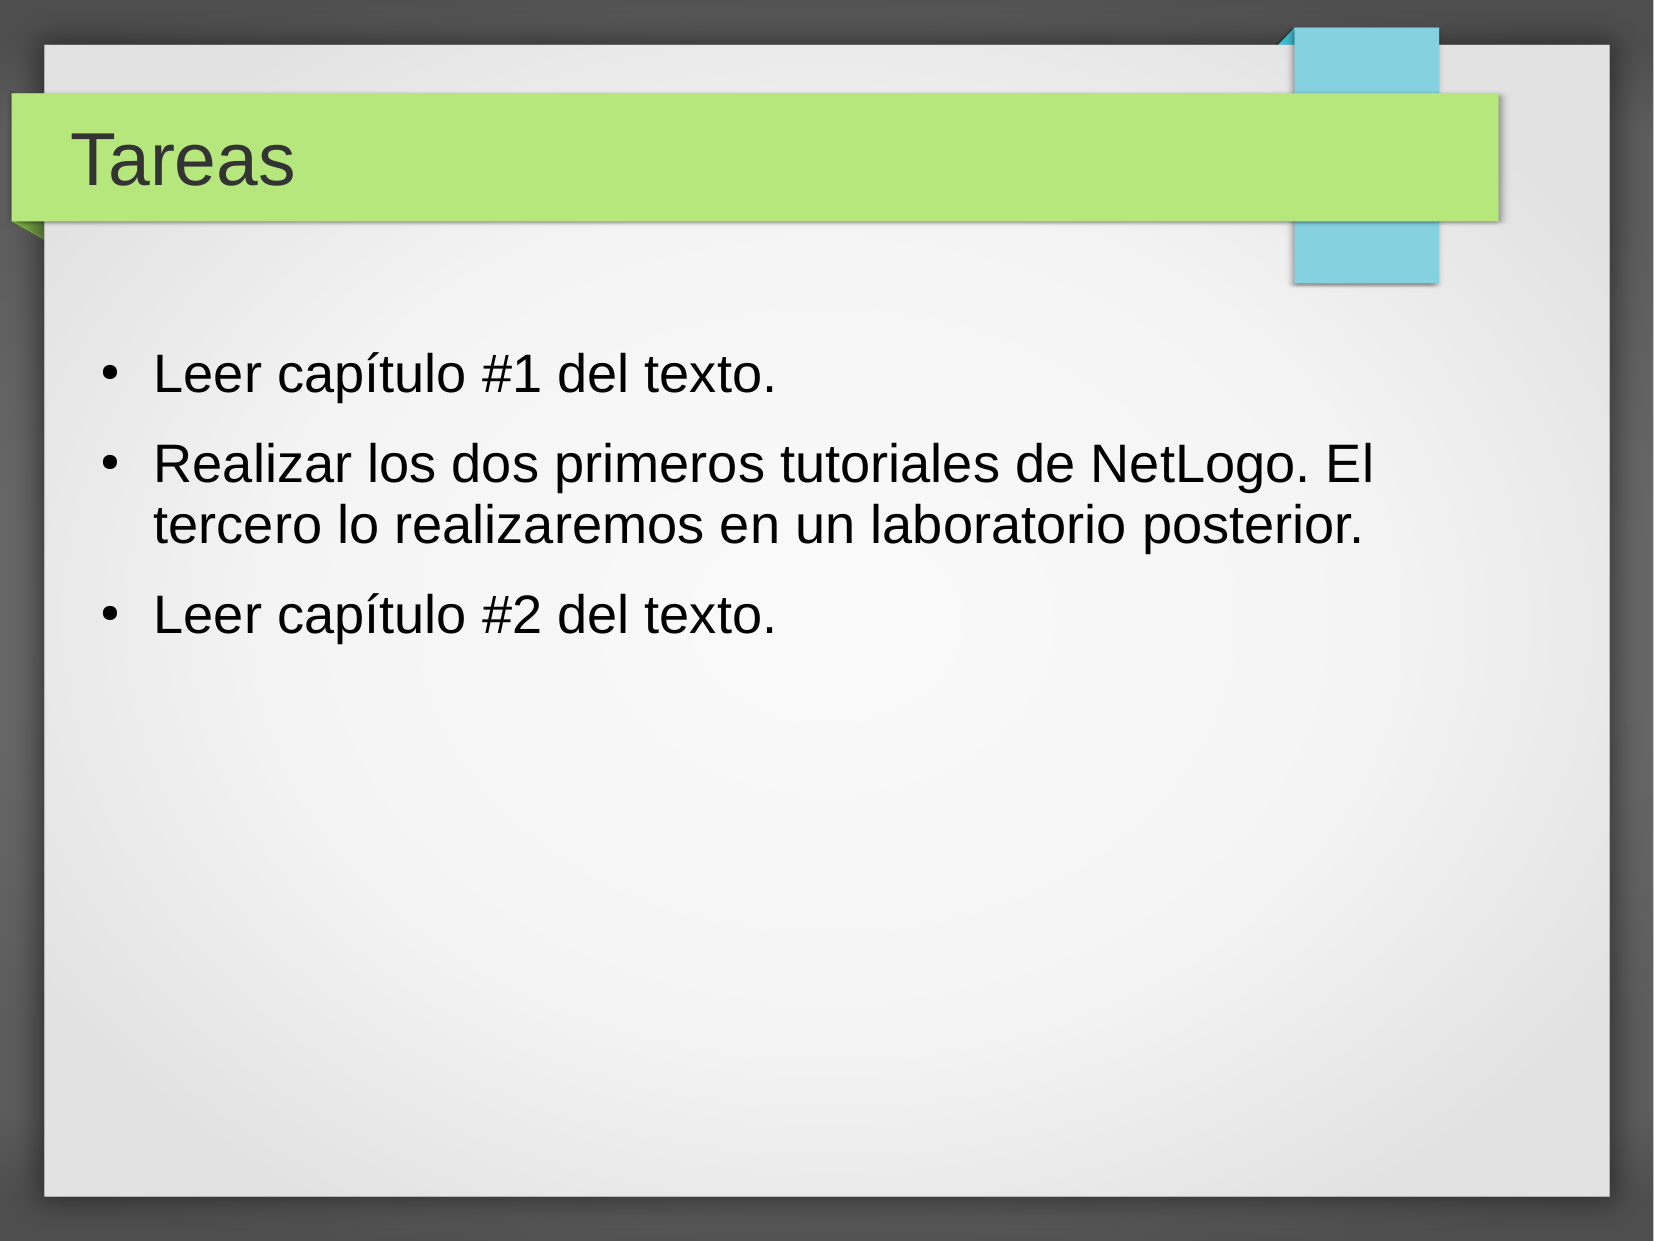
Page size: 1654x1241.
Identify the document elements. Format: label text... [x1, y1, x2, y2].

list Leer capítulo #1 del texto. Realizar los dos primeros tutoriales de NetLogo. El tercero lo realizaremos en un laboratorio posterior. Leer capítulo #2 del texto. [82, 343, 1538, 1063]
picture [0, 0, 1654, 1241]
title Tareas [70, 106, 1229, 213]
